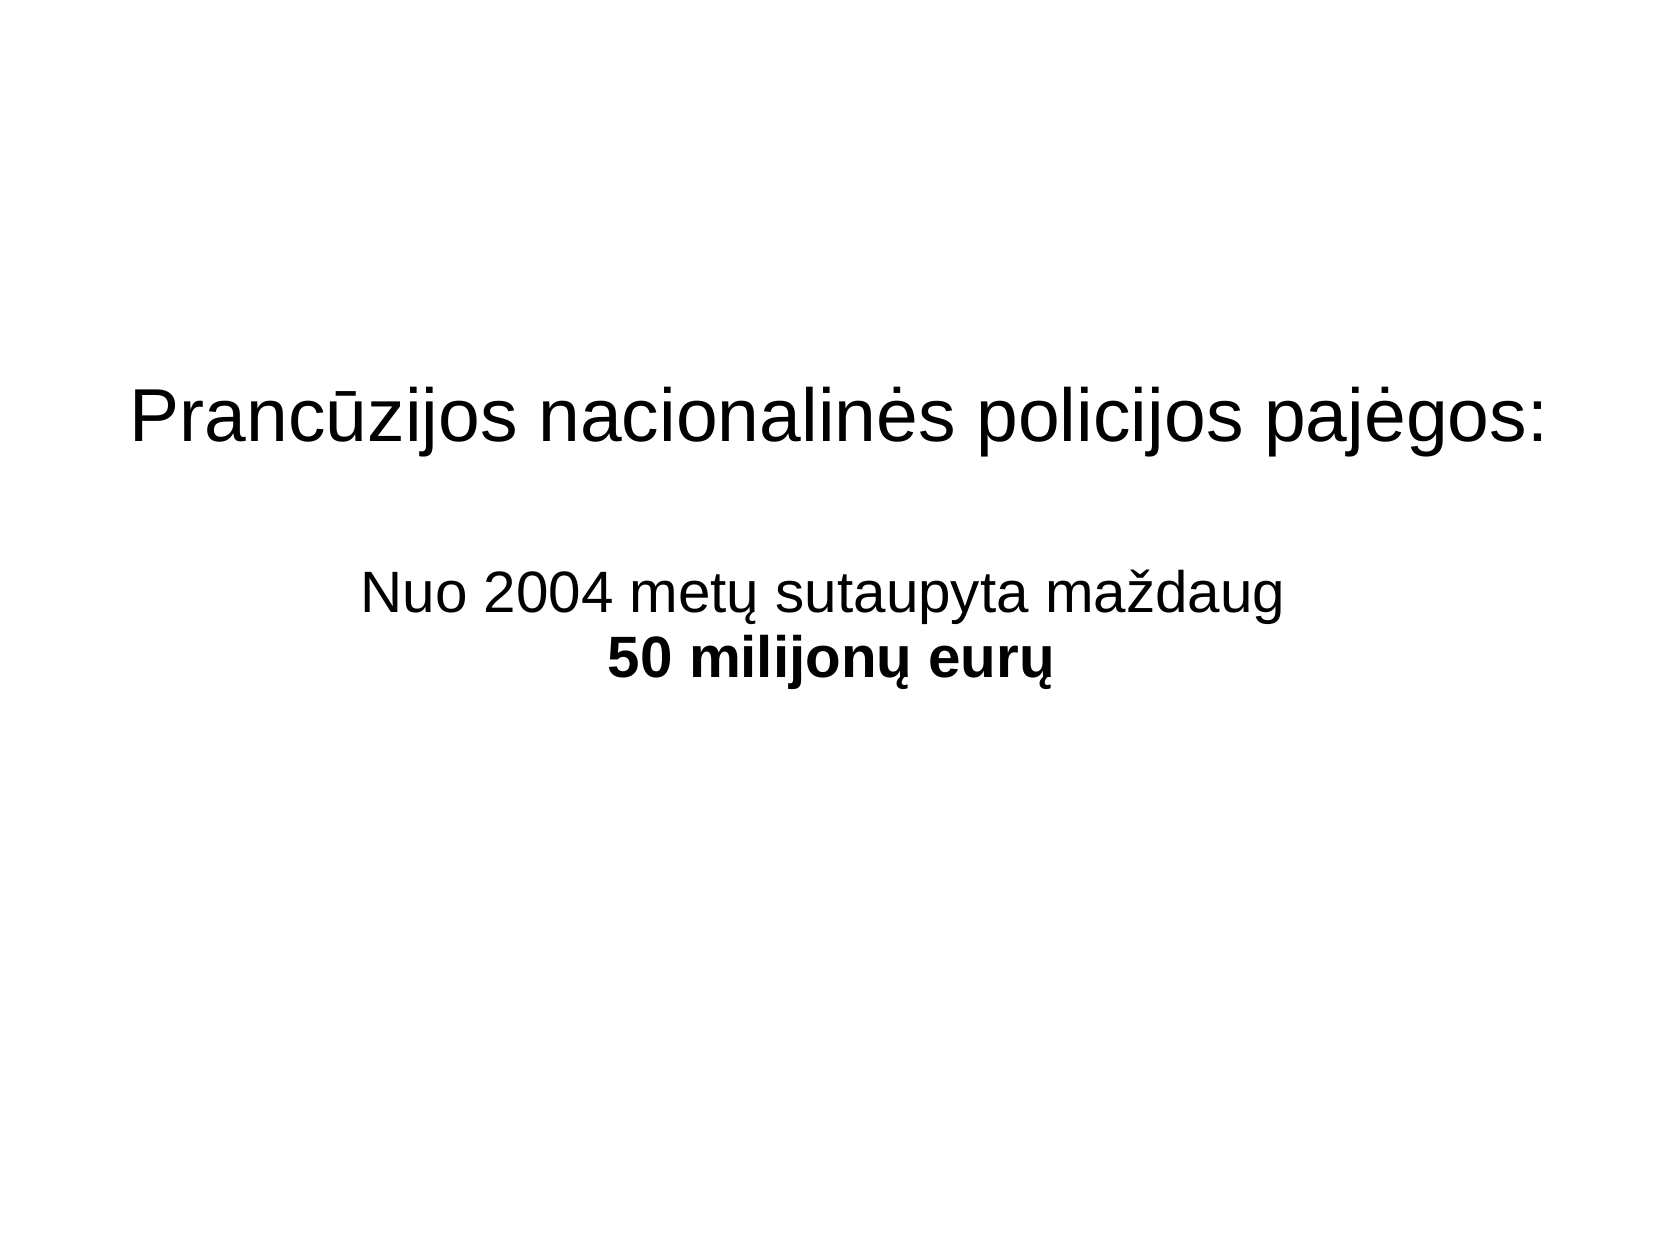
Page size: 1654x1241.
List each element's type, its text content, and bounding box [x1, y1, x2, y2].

text_box Nuo 2004 metų sutaupyta maždaug 50 milijonų eurų [345, 552, 1337, 777]
text_box Prancūzijos nacionalinės policijos pajėgos: [88, 366, 1563, 465]
